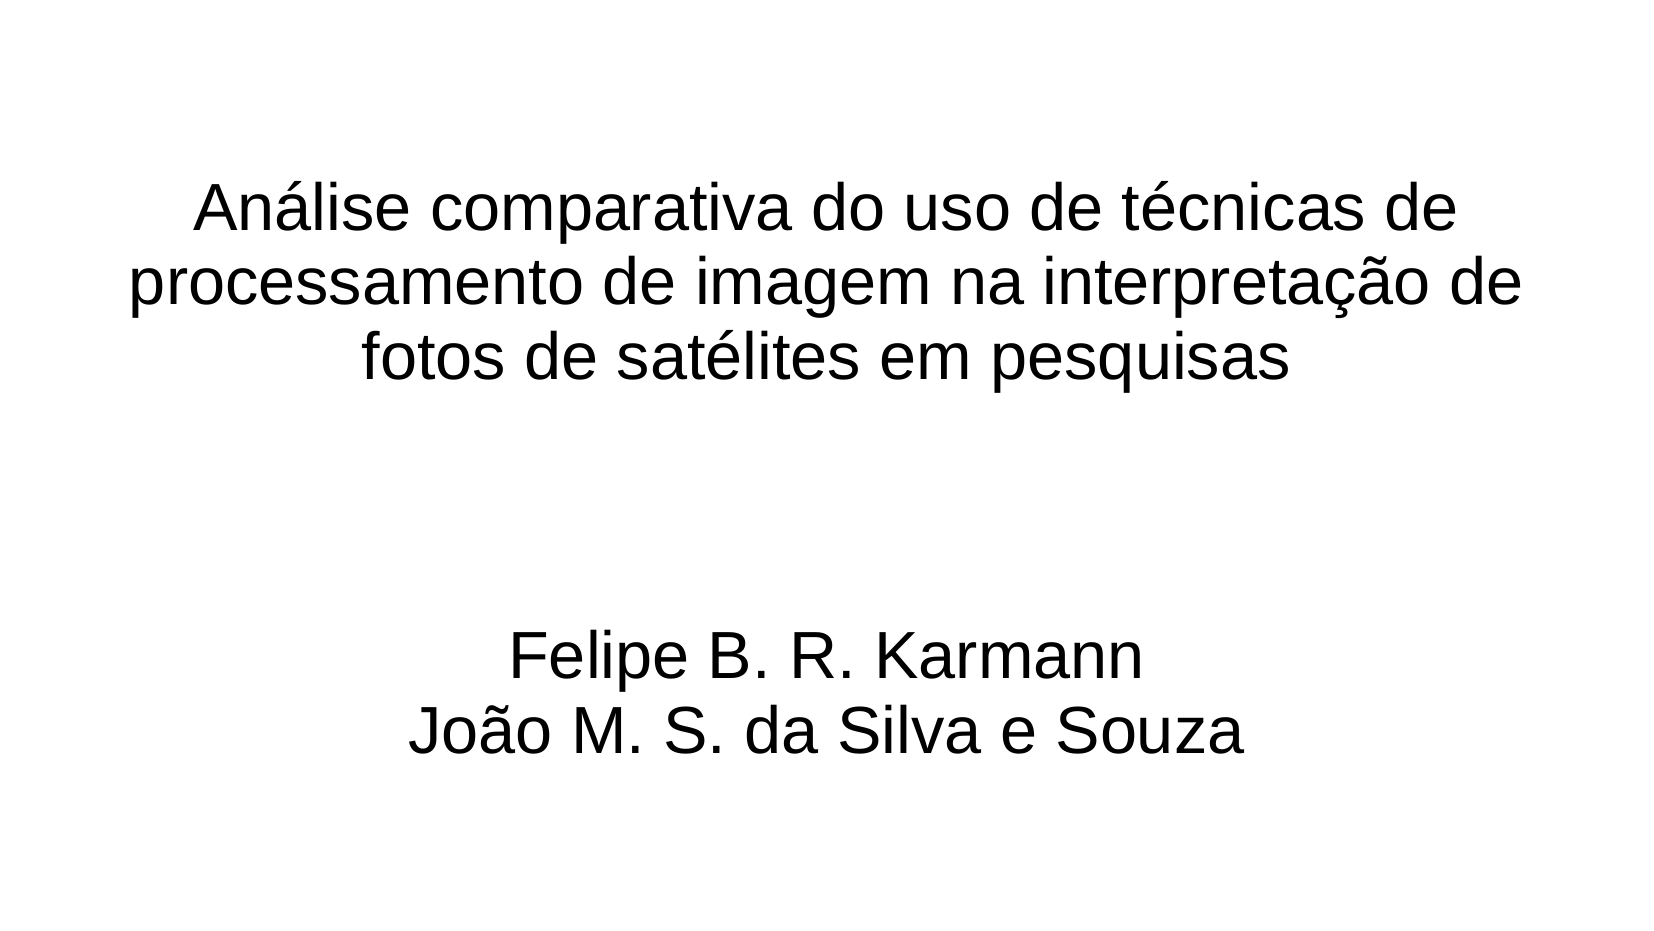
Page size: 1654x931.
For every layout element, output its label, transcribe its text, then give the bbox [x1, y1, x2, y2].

subtitle Análise comparativa do uso de técnicas de processamento de imagem na interpretação de fotos de satélites em pesquisas Felipe B. R. Karmann João M. S. da Silva e Souza [82, 169, 1571, 768]
